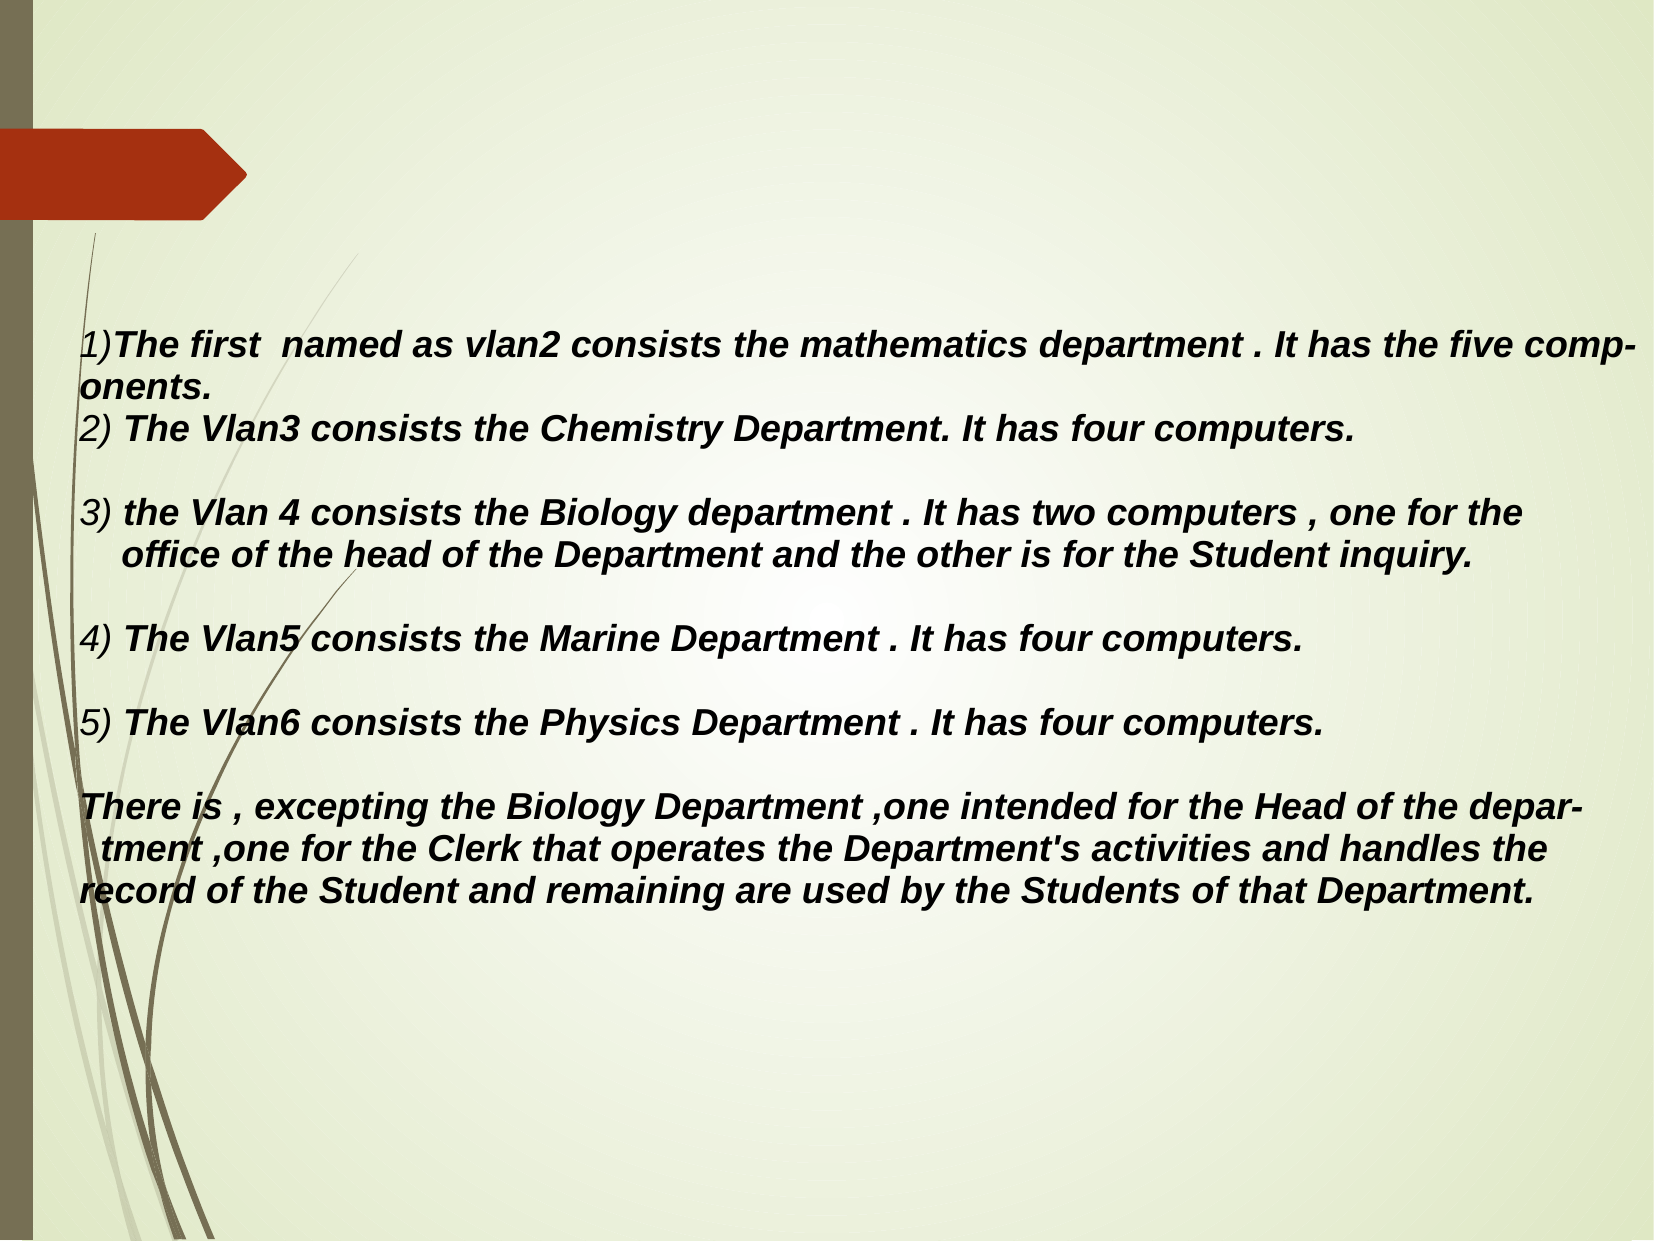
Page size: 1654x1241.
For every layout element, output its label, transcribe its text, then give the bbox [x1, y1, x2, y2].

text_box 1)The first named as vlan2 consists the mathematics department . It has the five comp- onents. 2) The Vlan3 consists the Chemistry Department. It has four computers. 3) the Vlan 4 consists the Biology department . It has two computers , one for the office of the head of the Department and the other is for the Student inquiry. 4) The Vlan5 consists the Marine Department . It has four computers. 5) The Vlan6 consists the Physics Department . It has four computers. There is , excepting the Biology Department ,one intended for the Head of the depar- tment ,one for the Clerk that operates the Department's activities and handles the record of the Student and remaining are used by the Students of that Department. [64, 316, 1654, 941]
